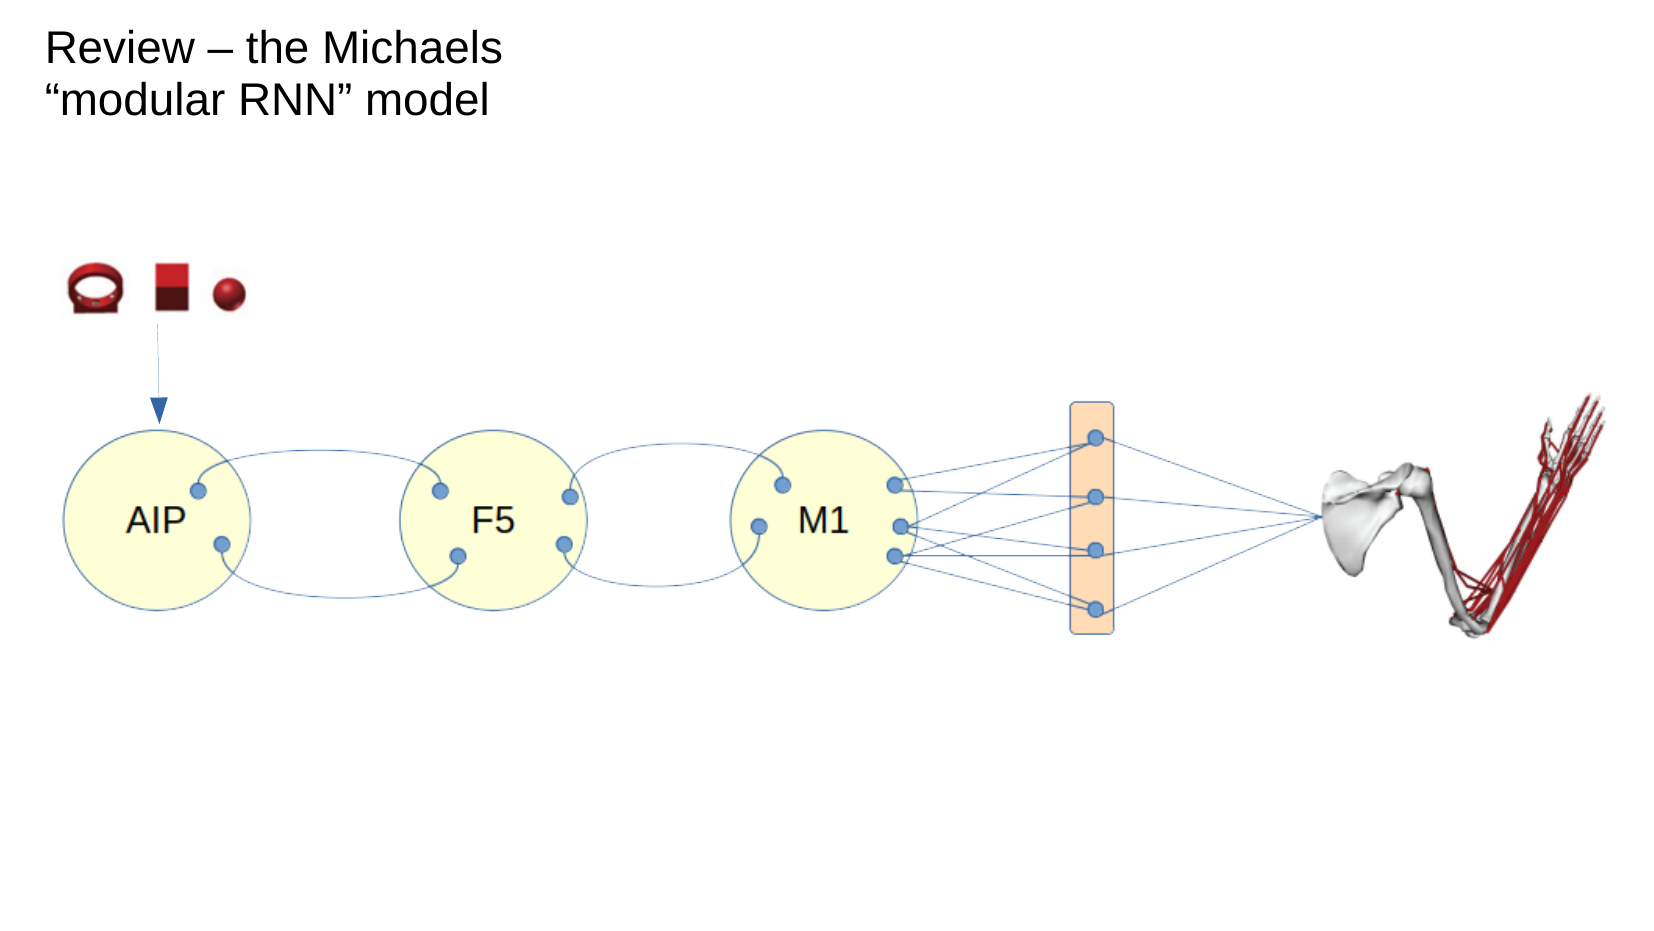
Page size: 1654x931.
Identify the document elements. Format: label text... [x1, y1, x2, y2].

text_box Review – the Michaels “modular RNN” model [30, 15, 661, 133]
picture [60, 251, 256, 325]
picture [62, 392, 1607, 640]
